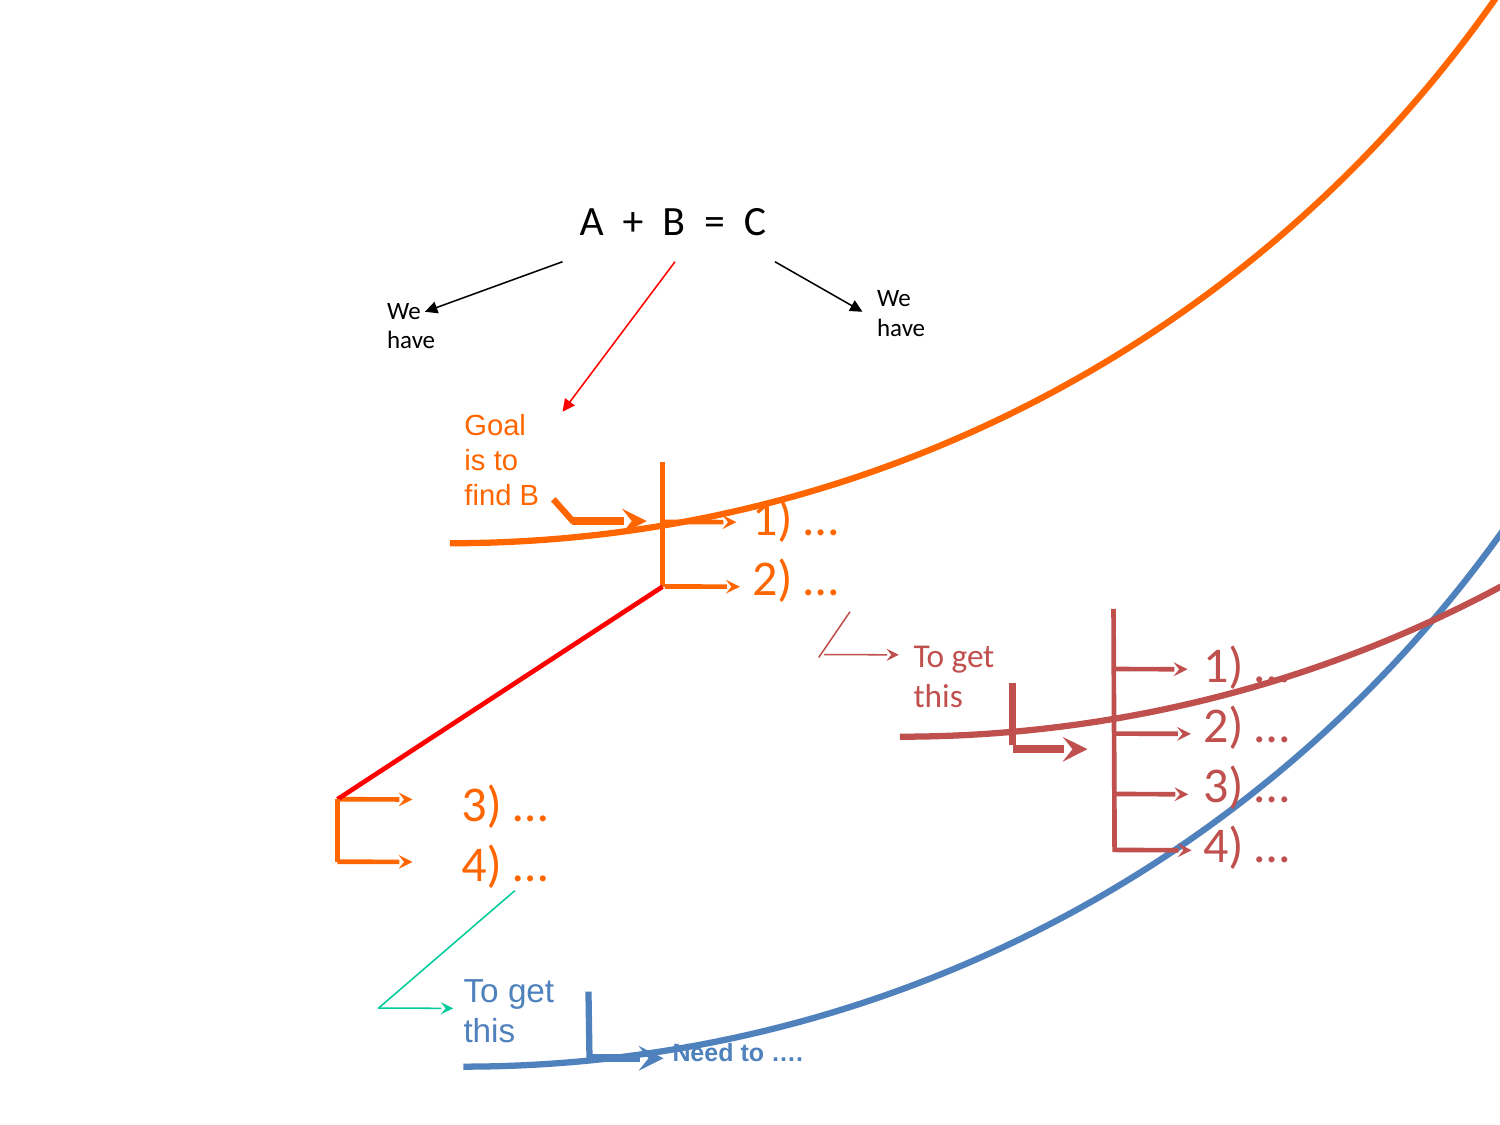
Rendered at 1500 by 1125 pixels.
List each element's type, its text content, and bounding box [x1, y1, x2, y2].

text_box 1) … 2) … [737, 477, 854, 613]
text_box Goal is to find B [449, 399, 555, 519]
text_box We have [862, 274, 941, 349]
text_box We have [372, 286, 451, 362]
text_box 1) … 2) … 3) … 4) … [1188, 624, 1305, 880]
text_box To get this [898, 627, 1010, 722]
text_box Need to …. [657, 1029, 819, 1074]
text_box To get this [448, 961, 579, 1057]
text_box A + B = C [564, 186, 782, 252]
text_box 3) … 4) … [446, 764, 563, 900]
